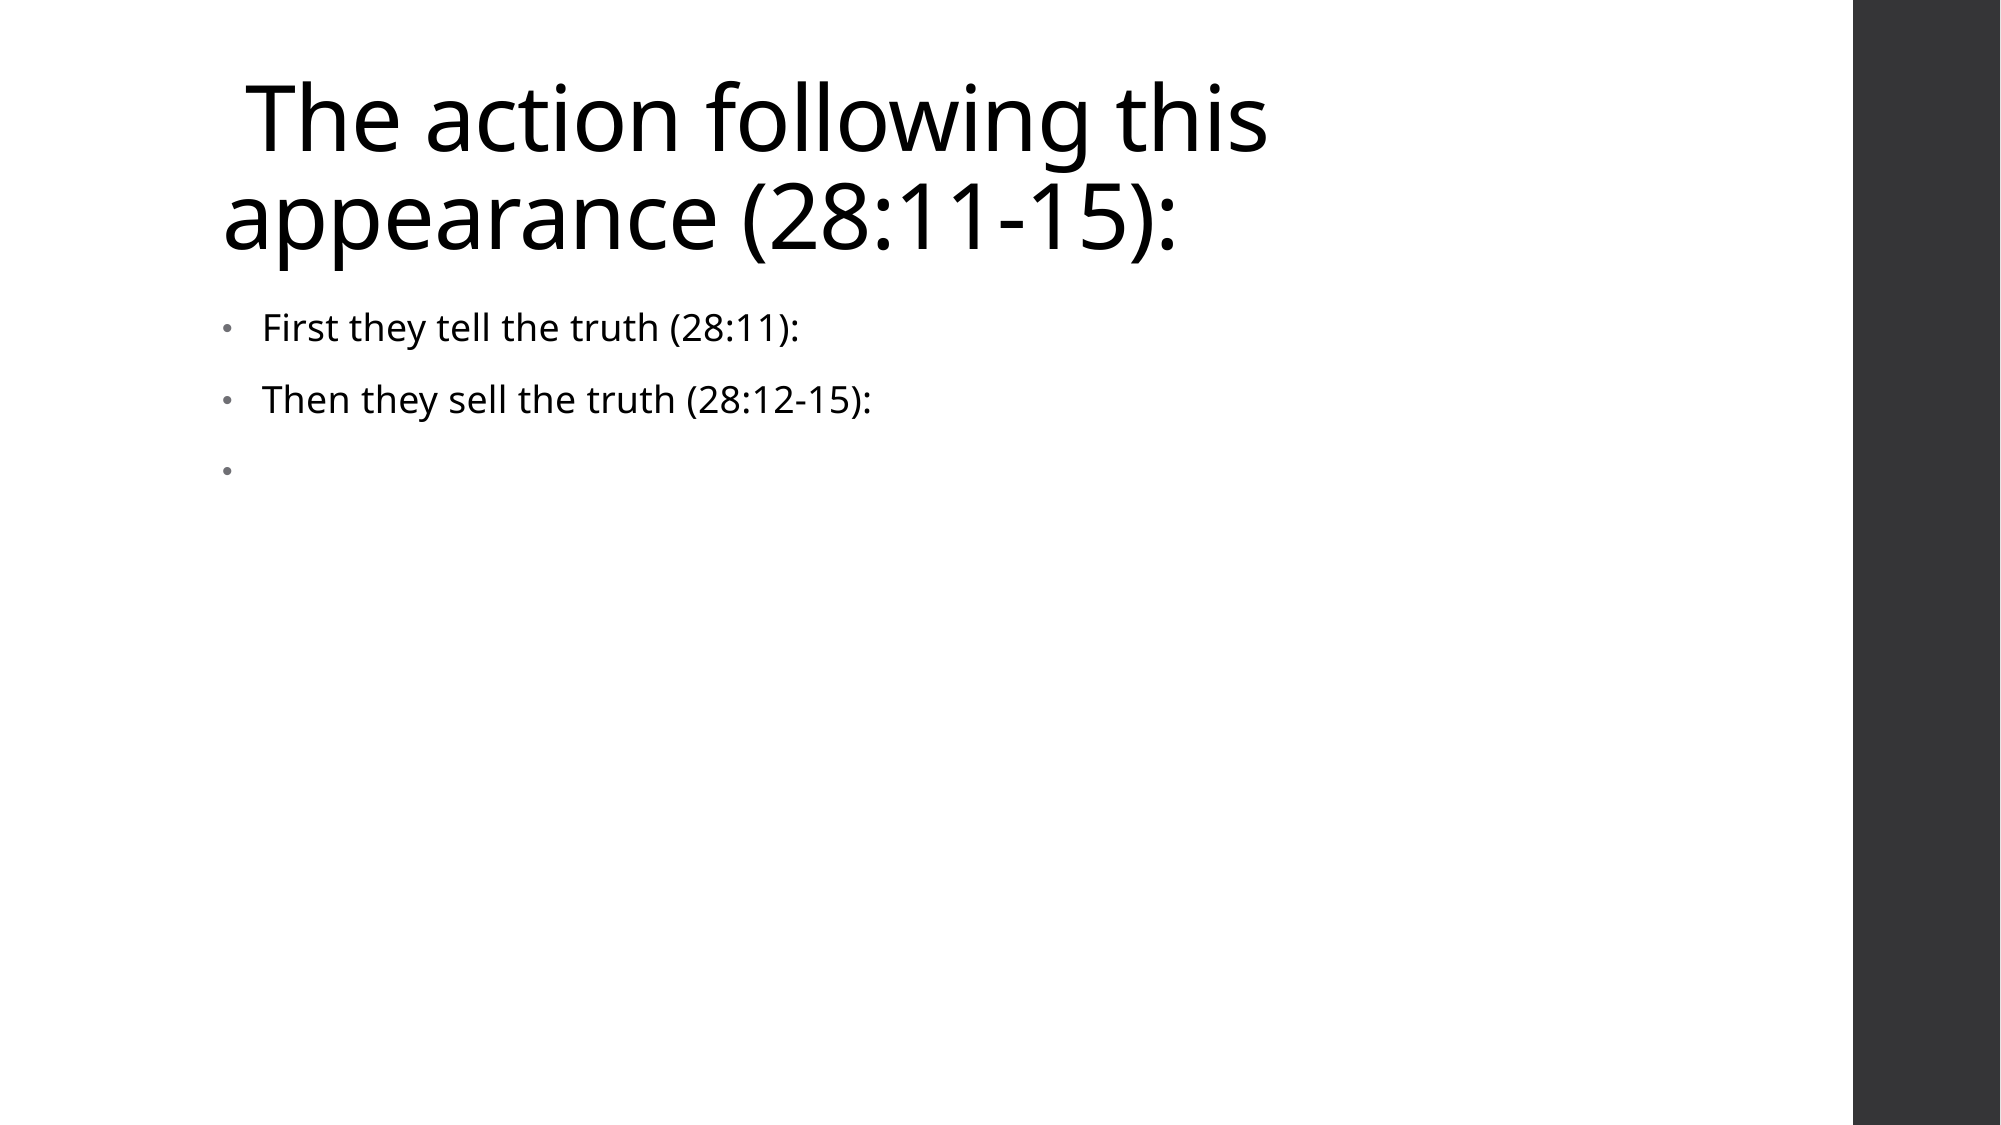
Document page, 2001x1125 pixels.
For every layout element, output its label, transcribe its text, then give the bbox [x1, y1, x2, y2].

list First they tell the truth (28:11): Then they sell the truth (28:12-15): [206, 299, 1617, 1014]
title The action following this appearance (28:11-15): [206, 60, 1797, 278]
